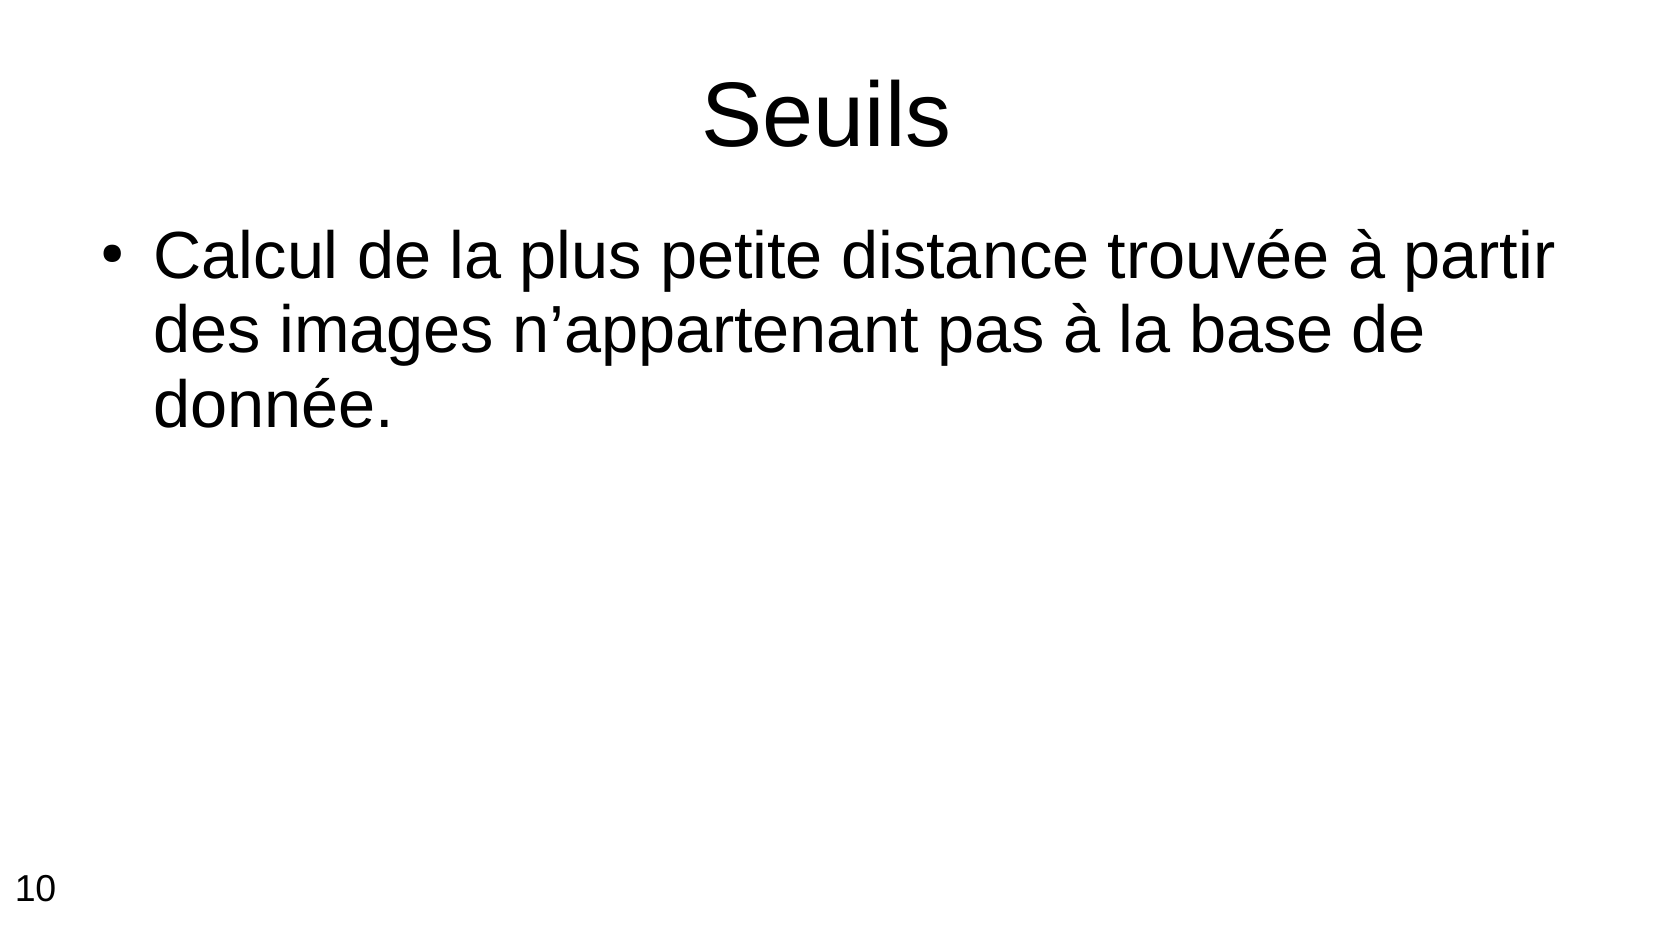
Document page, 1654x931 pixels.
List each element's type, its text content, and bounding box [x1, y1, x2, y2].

text_box <numéro> [0, 860, 629, 917]
title Seuils [82, 37, 1571, 193]
list Calcul de la plus petite distance trouvée à partir des images n’appartenant pas à la base de donnée. [82, 217, 1571, 758]
